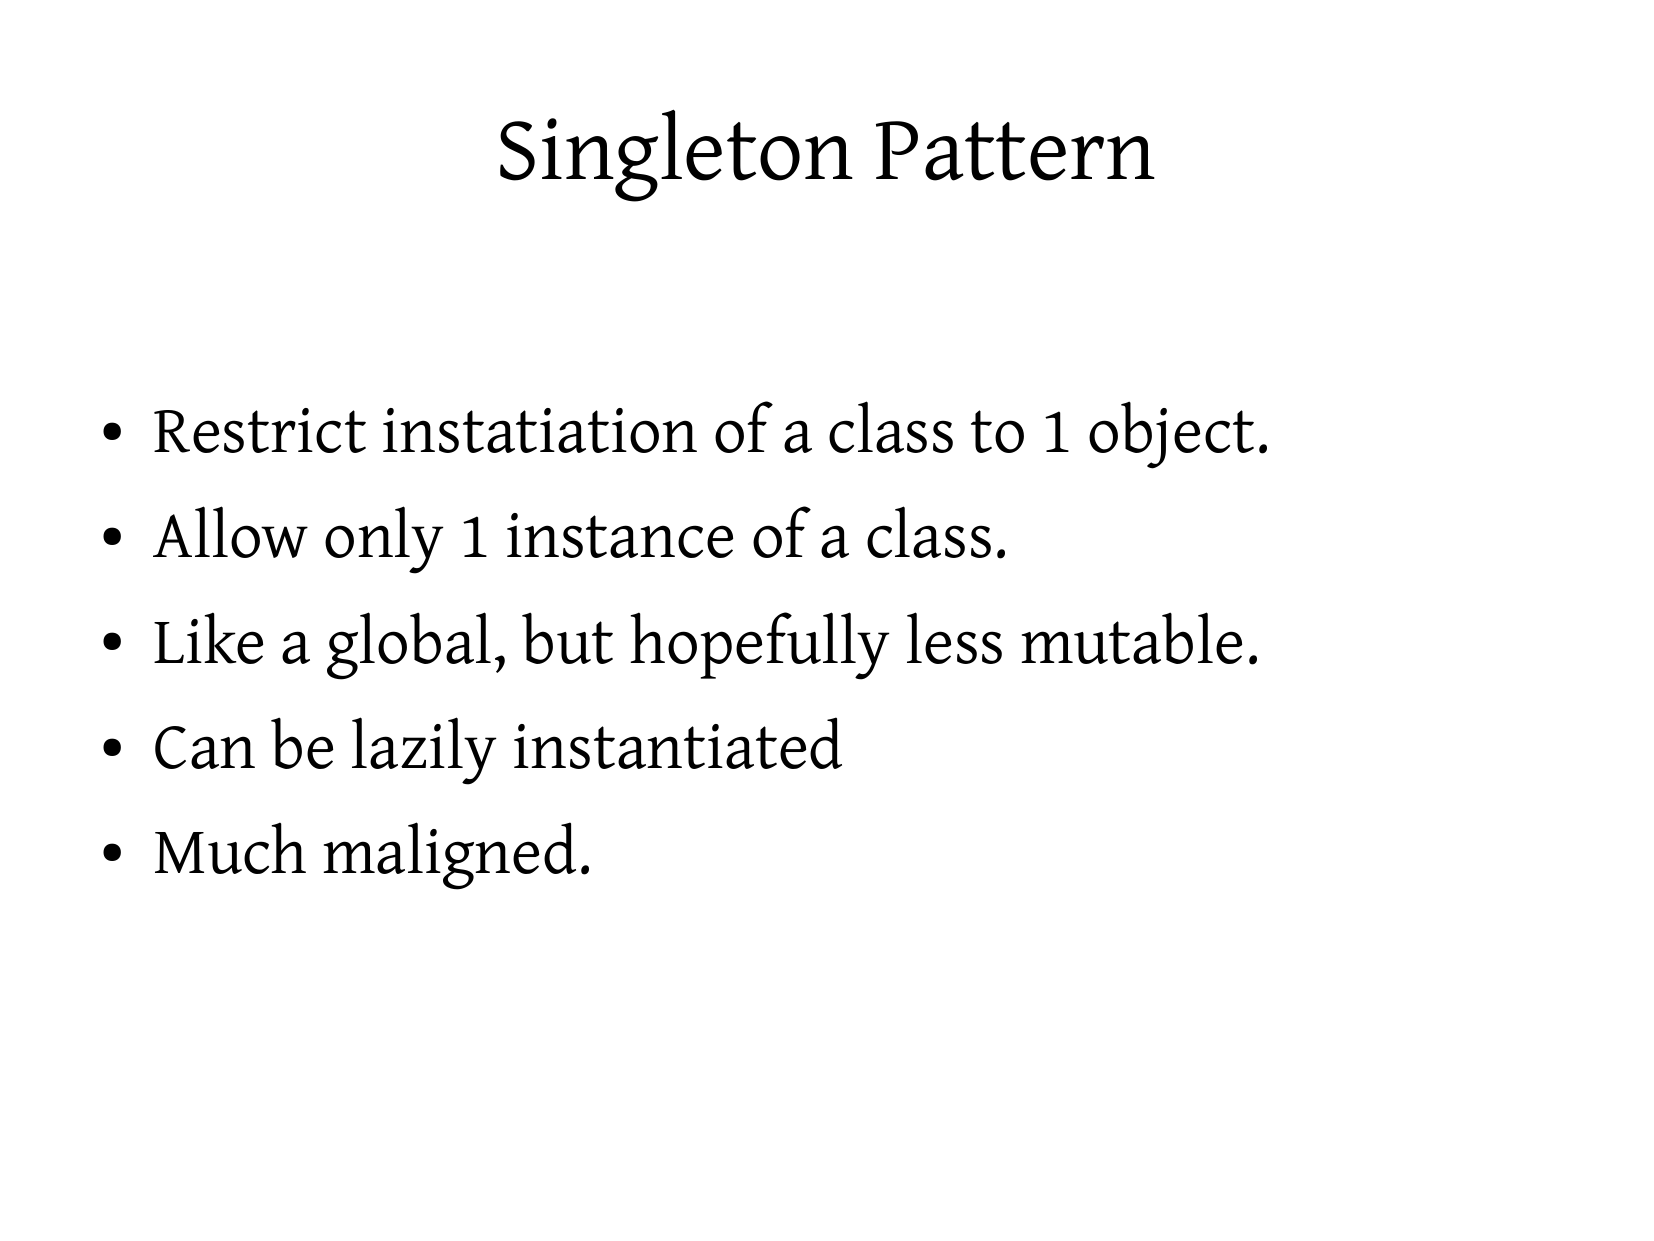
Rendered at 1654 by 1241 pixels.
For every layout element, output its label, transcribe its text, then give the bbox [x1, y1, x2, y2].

title Singleton Pattern [82, 49, 1571, 257]
list Restrict instatiation of a class to 1 object. Allow only 1 instance of a class. Like a global, but hopefully less mutable. Can be lazily instantiated Much maligned. [82, 290, 1538, 1010]
